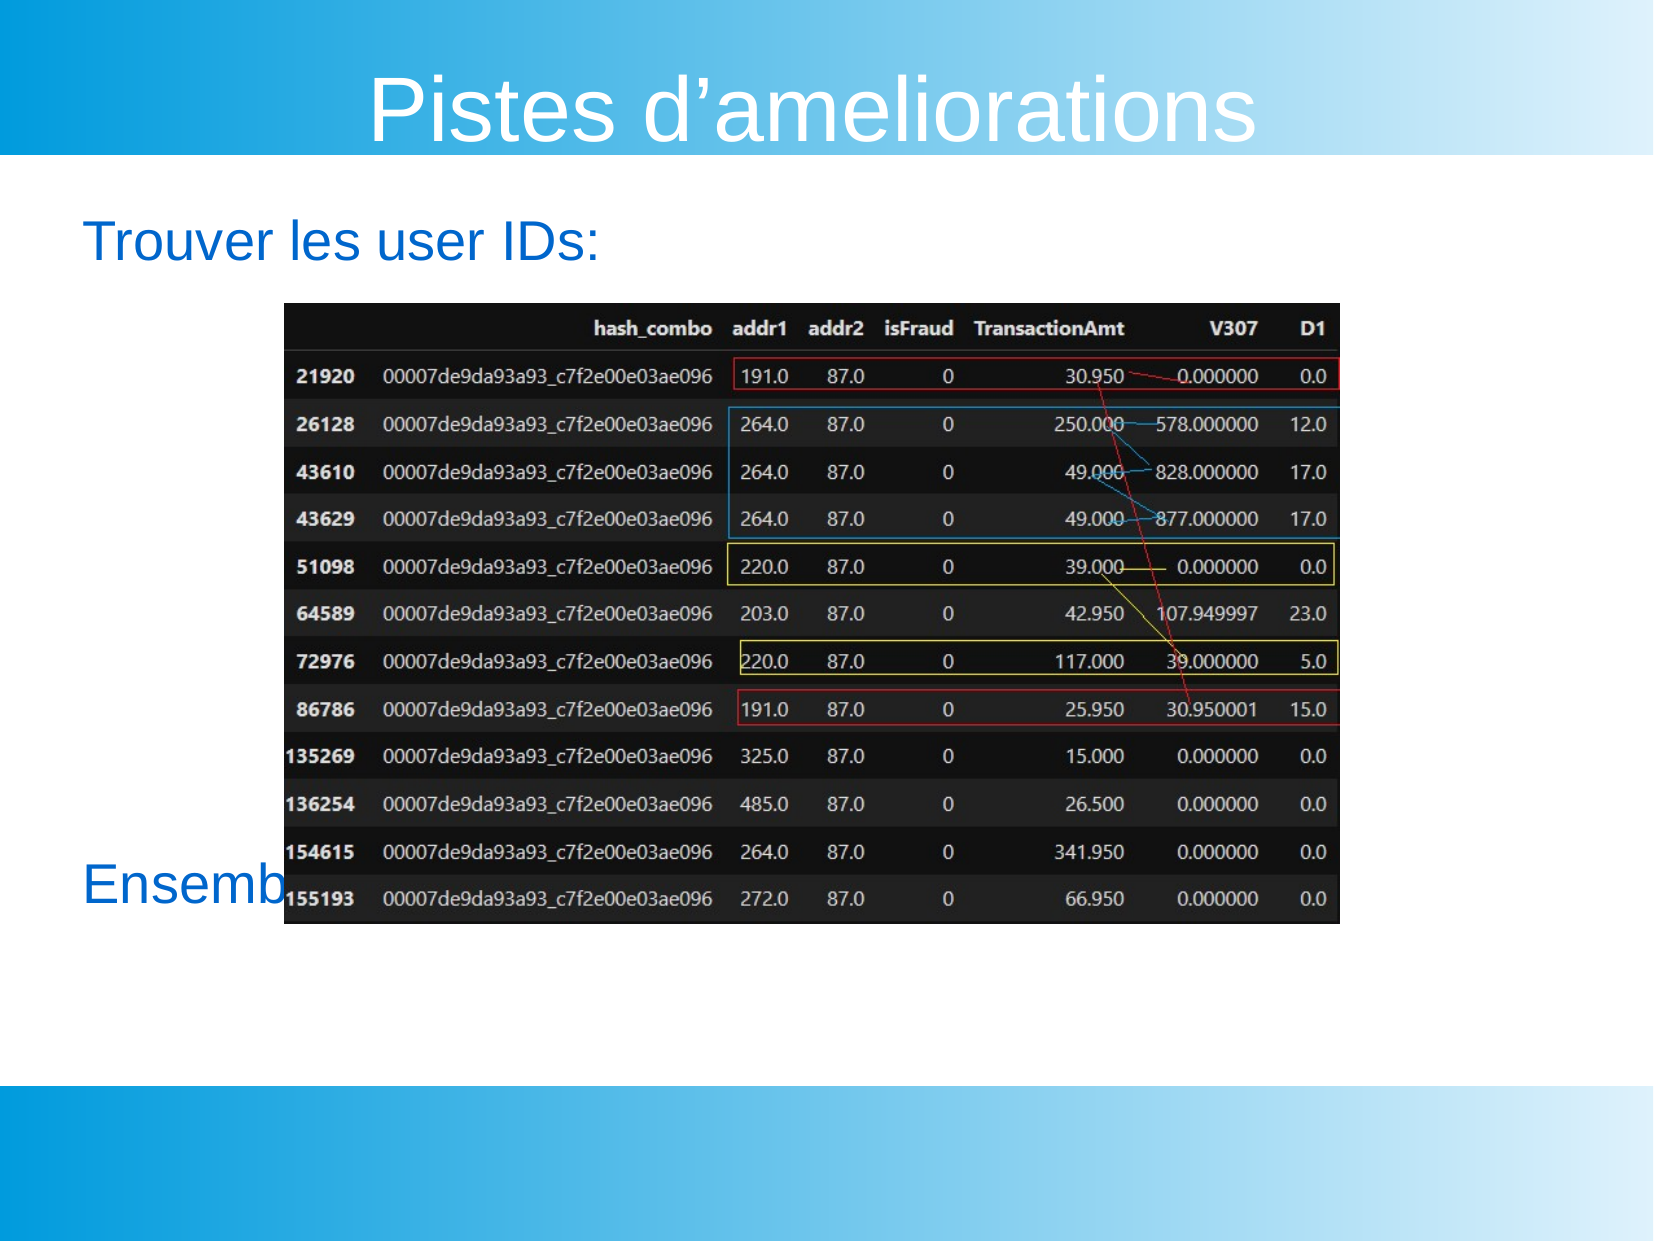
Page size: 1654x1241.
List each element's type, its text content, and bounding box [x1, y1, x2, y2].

picture [284, 303, 1340, 924]
title Pistes d’ameliorations [82, 49, 1571, 155]
list Trouver les user IDs: Ensemble d’ensembles (LightGBM + CatBoost ?) [82, 204, 1571, 924]
